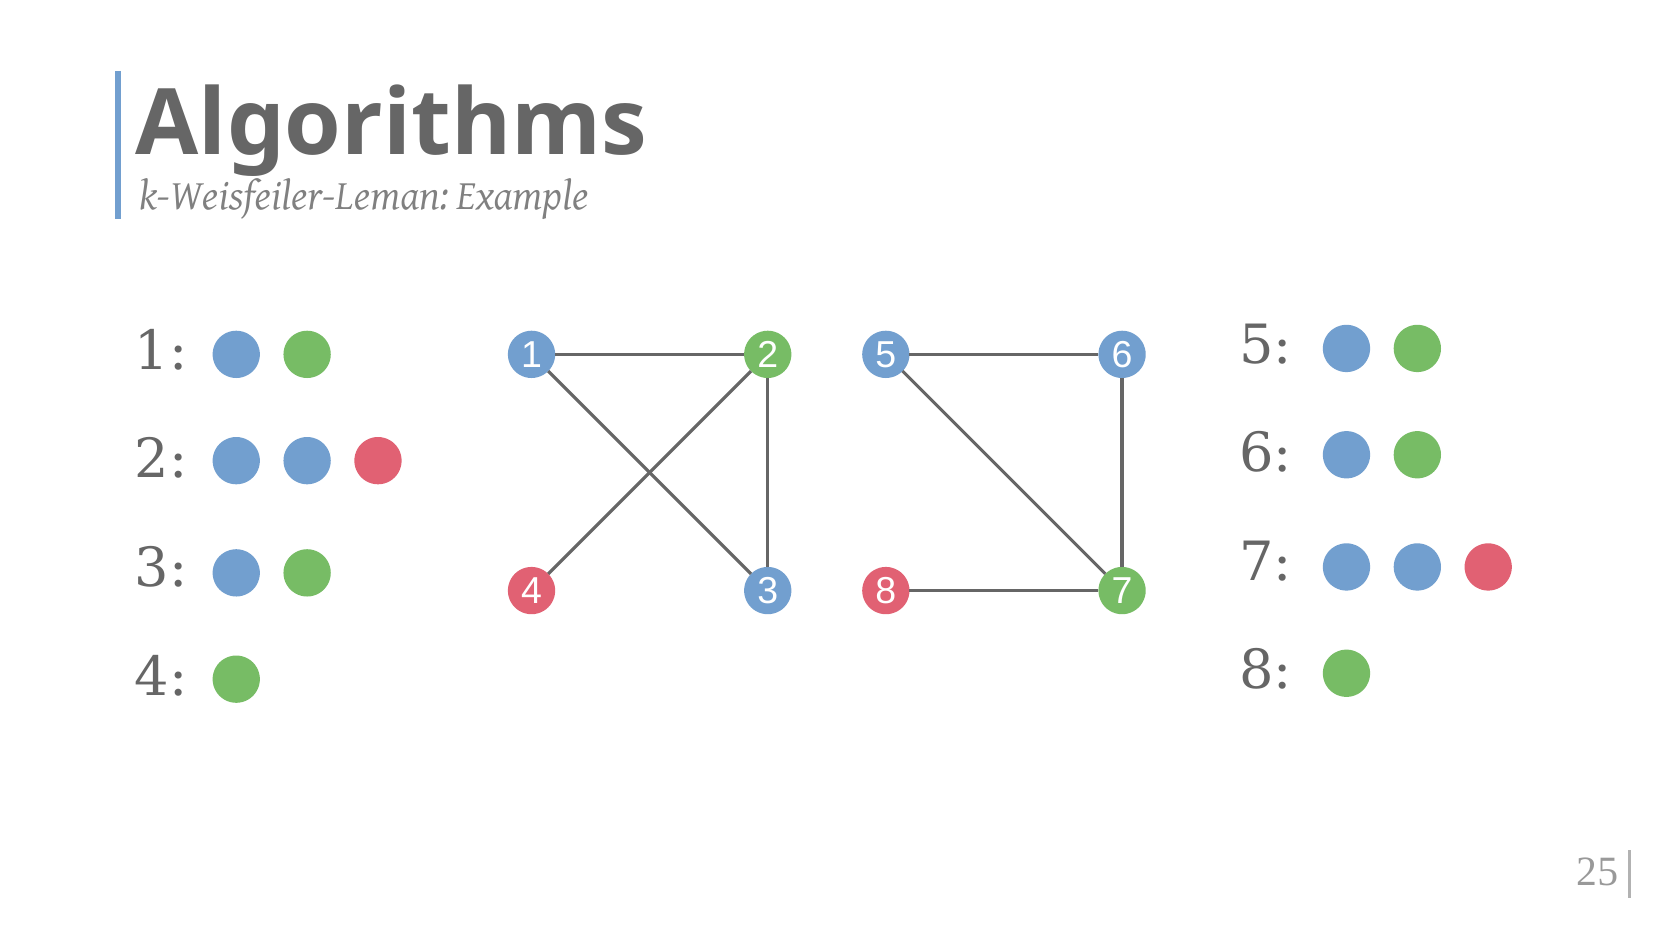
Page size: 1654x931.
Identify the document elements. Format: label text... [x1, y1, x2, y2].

text_box 2 [744, 330, 792, 378]
text_box [212, 437, 260, 485]
text_box 5 [862, 330, 910, 379]
text_box [283, 437, 331, 485]
text_box k-Weisfeiler-Leman: Example [124, 165, 721, 229]
text_box 7 [1098, 567, 1146, 615]
text_box 3 [744, 567, 792, 615]
text_box [283, 330, 331, 379]
text_box [1393, 431, 1442, 479]
text_box [1464, 543, 1512, 591]
text_box [1393, 543, 1442, 591]
text_box [354, 437, 402, 485]
text_box [212, 655, 260, 703]
text_box 8 [862, 566, 910, 615]
text_box [1322, 543, 1371, 591]
text_box [283, 549, 331, 597]
text_box [212, 330, 260, 379]
text_box [1322, 649, 1371, 697]
text_box [1322, 431, 1371, 479]
text_box [212, 549, 260, 597]
text_box 4 [507, 566, 556, 615]
text_box [1322, 324, 1371, 373]
text_box 6 [1098, 330, 1146, 378]
text_box [1393, 324, 1442, 373]
text_box 5: 6: 7: 8: [1224, 312, 1329, 709]
title Algorithms [135, 60, 1601, 178]
text_box 1: 2: 3: 4: [120, 318, 225, 715]
text_box 1 [507, 330, 556, 379]
